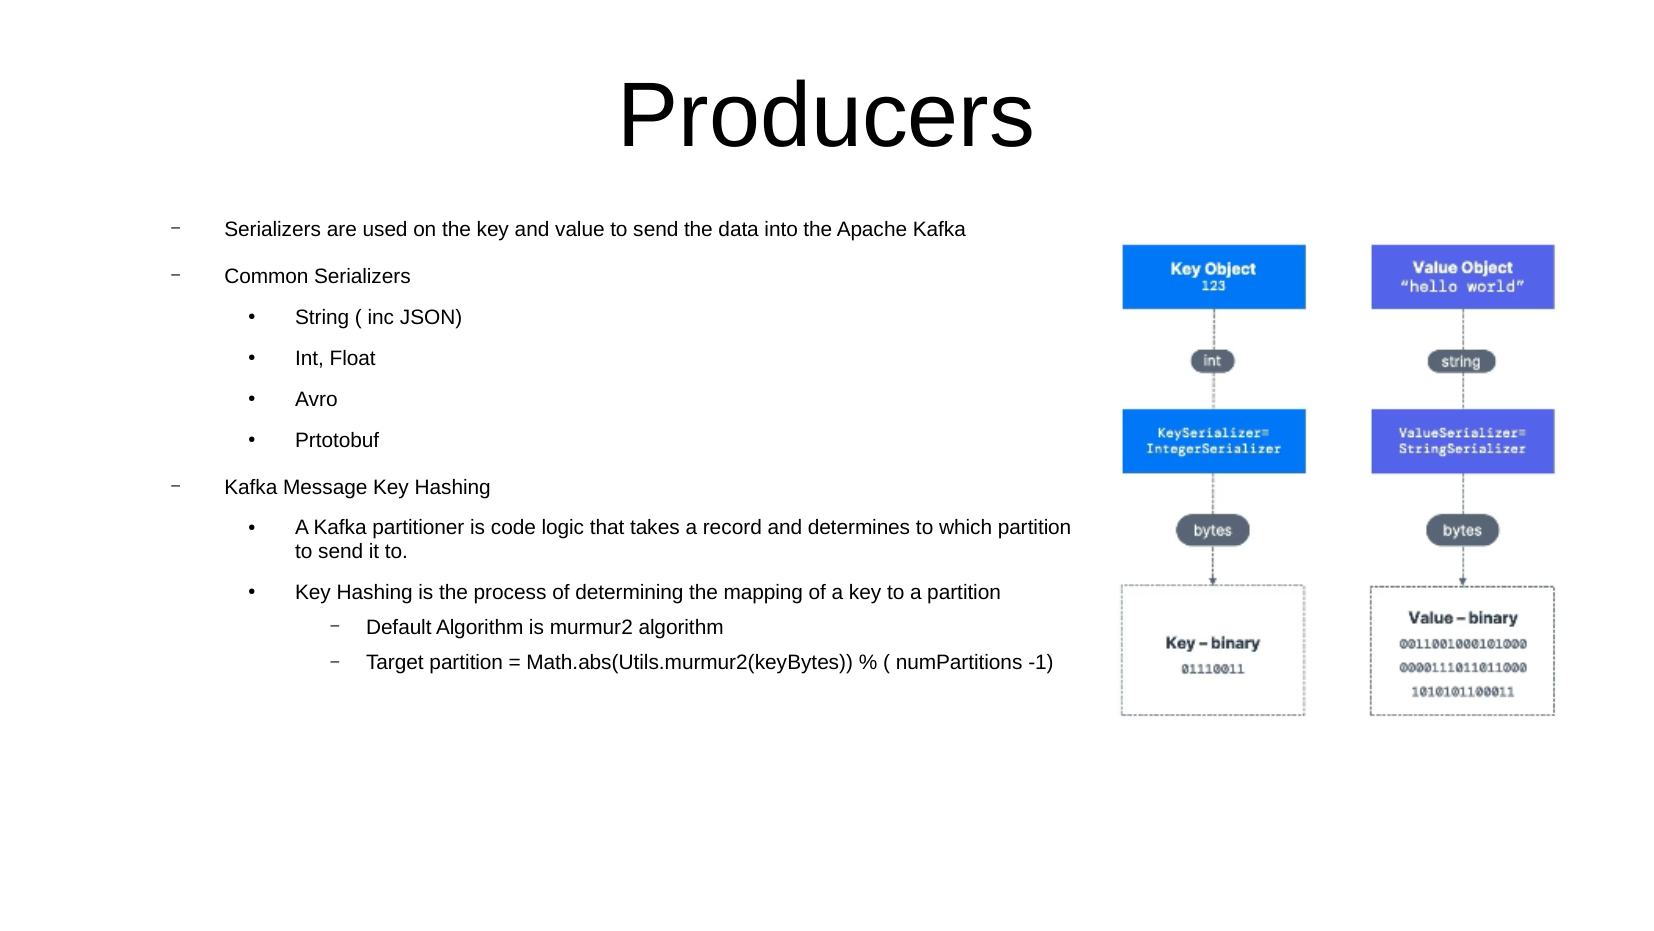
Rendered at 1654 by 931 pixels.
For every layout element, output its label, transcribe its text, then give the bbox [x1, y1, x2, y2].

title Producers [82, 37, 1571, 193]
list Serializers are used on the key and value to send the data into the Apache Kafka Common Serializers String ( inc JSON) Int, Float Avro Prtotobuf Kafka Message Key Hashing A Kafka partitioner is code logic that takes a record and determines to which partition to send it to. Key Hashing is the process of determining the mapping of a key to a partition Default Algorithm is murmur2 algorithm Target partition = Math.abs(Utils.murmur2(keyBytes)) % ( numPartitions -1) [82, 217, 1613, 901]
picture [1076, 217, 1613, 738]
